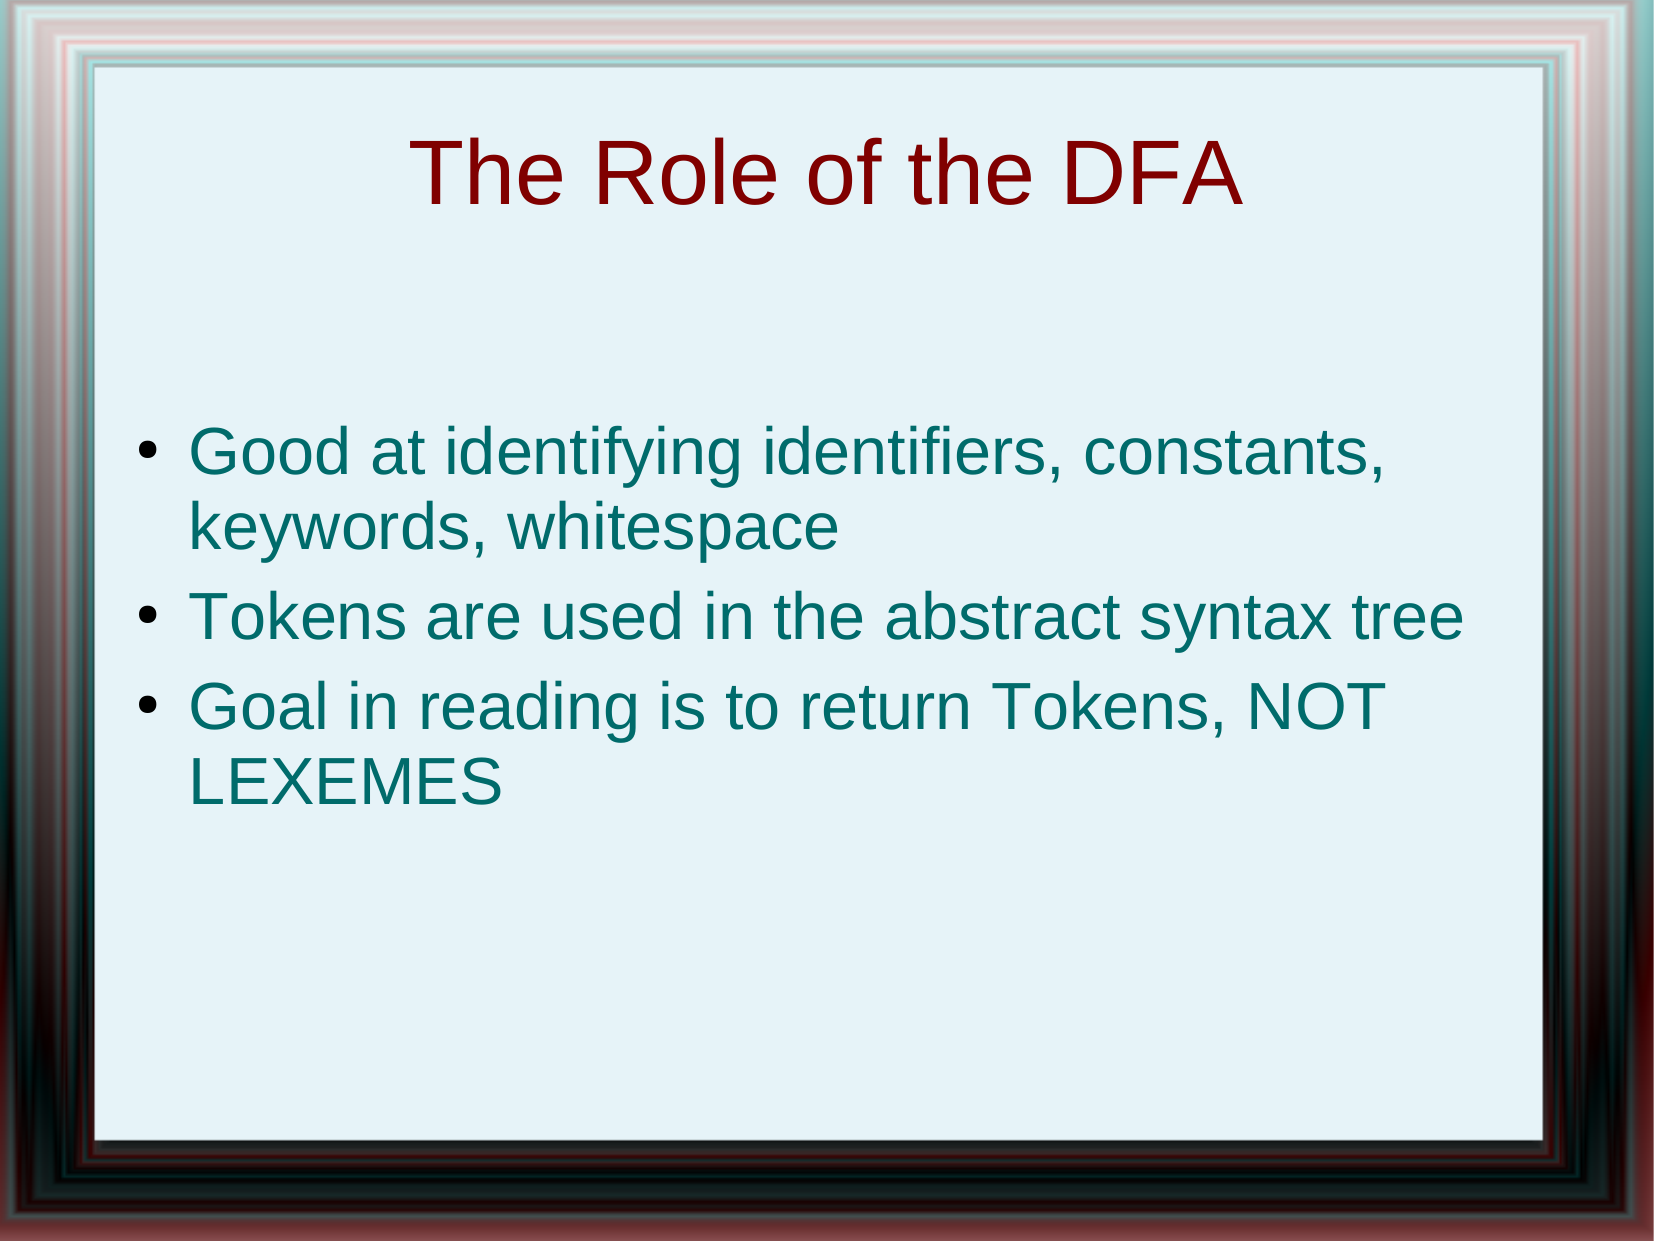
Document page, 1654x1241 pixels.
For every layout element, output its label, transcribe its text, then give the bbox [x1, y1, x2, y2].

list Good at identifying identifiers, constants, keywords, whitespace Tokens are used in the abstract syntax tree Goal in reading is to return Tokens, NOT LEXEMES [118, 324, 1506, 1144]
title The Role of the DFA [118, 88, 1536, 257]
picture [0, 0, 1654, 1241]
